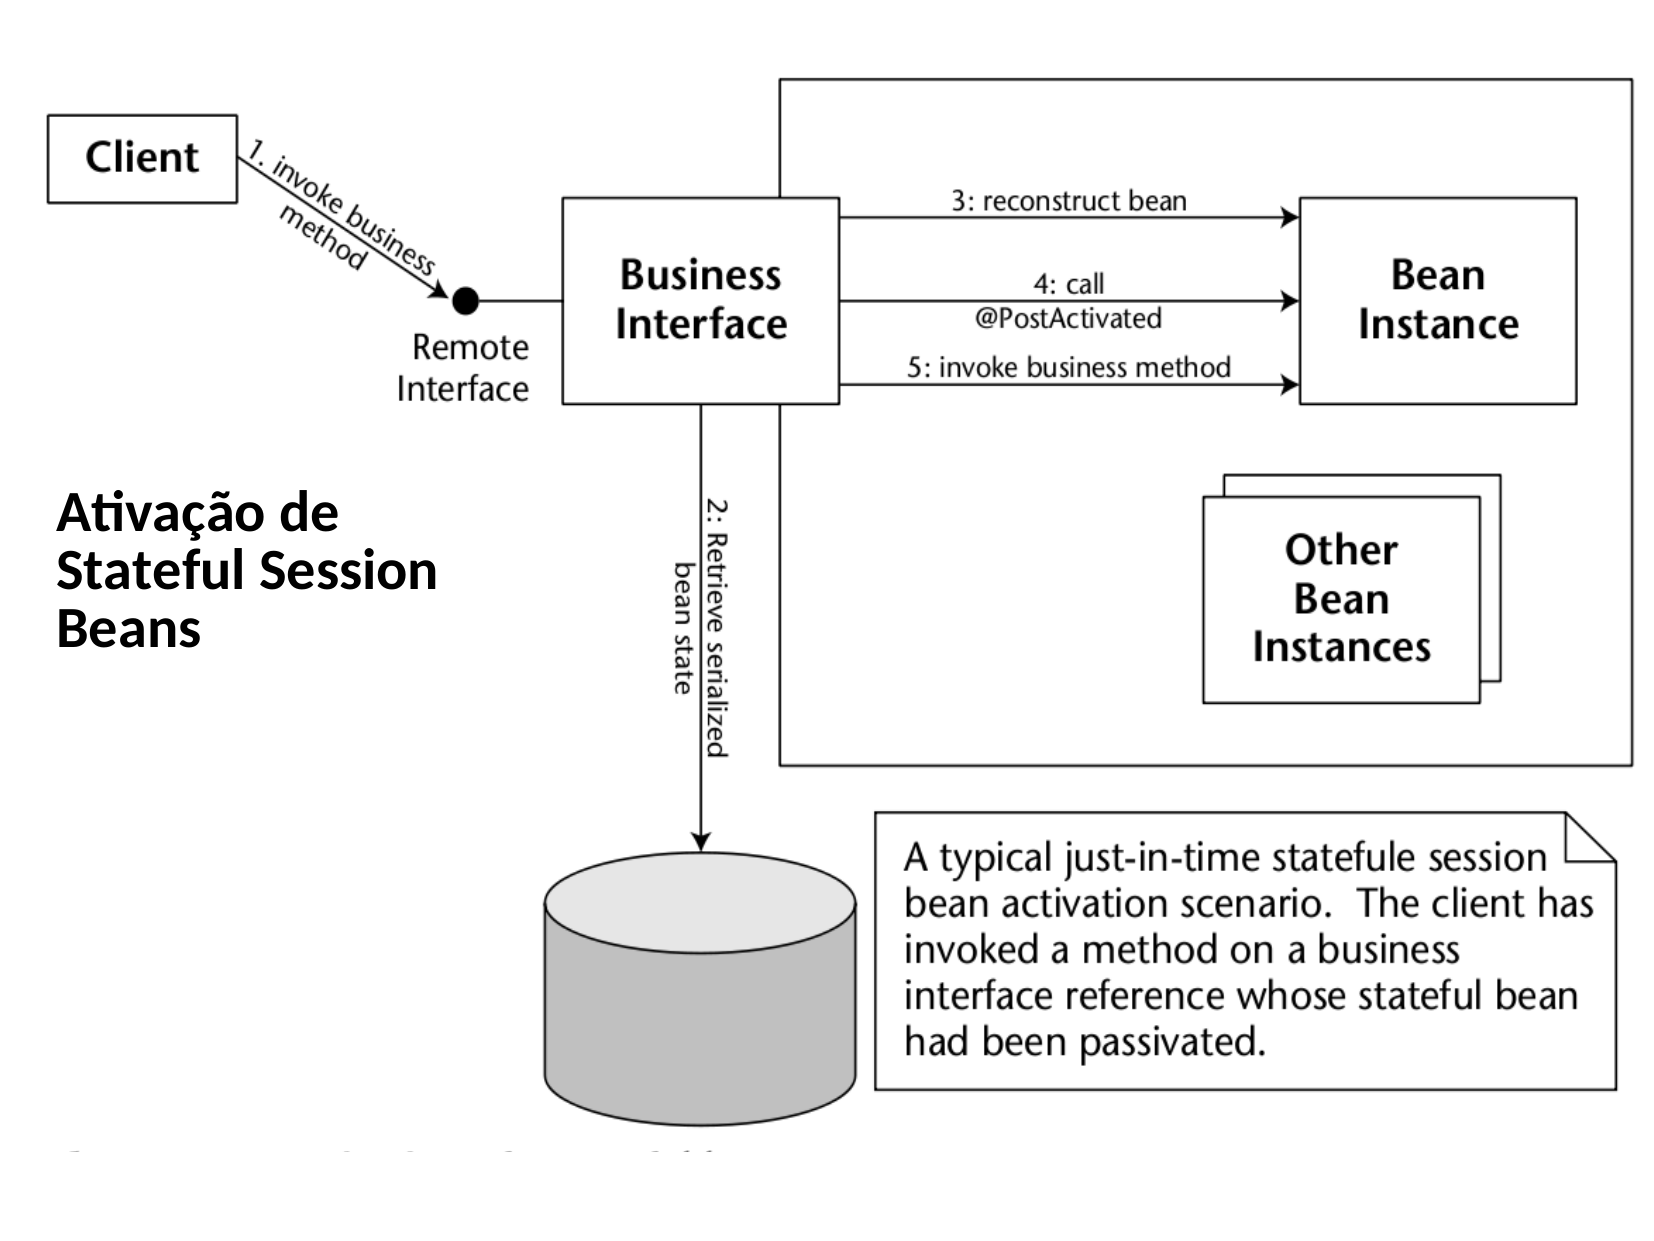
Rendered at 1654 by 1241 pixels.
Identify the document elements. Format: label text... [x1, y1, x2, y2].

picture [0, 53, 1654, 1152]
text_box Ativação de Stateful Session Beans [56, 487, 488, 751]
